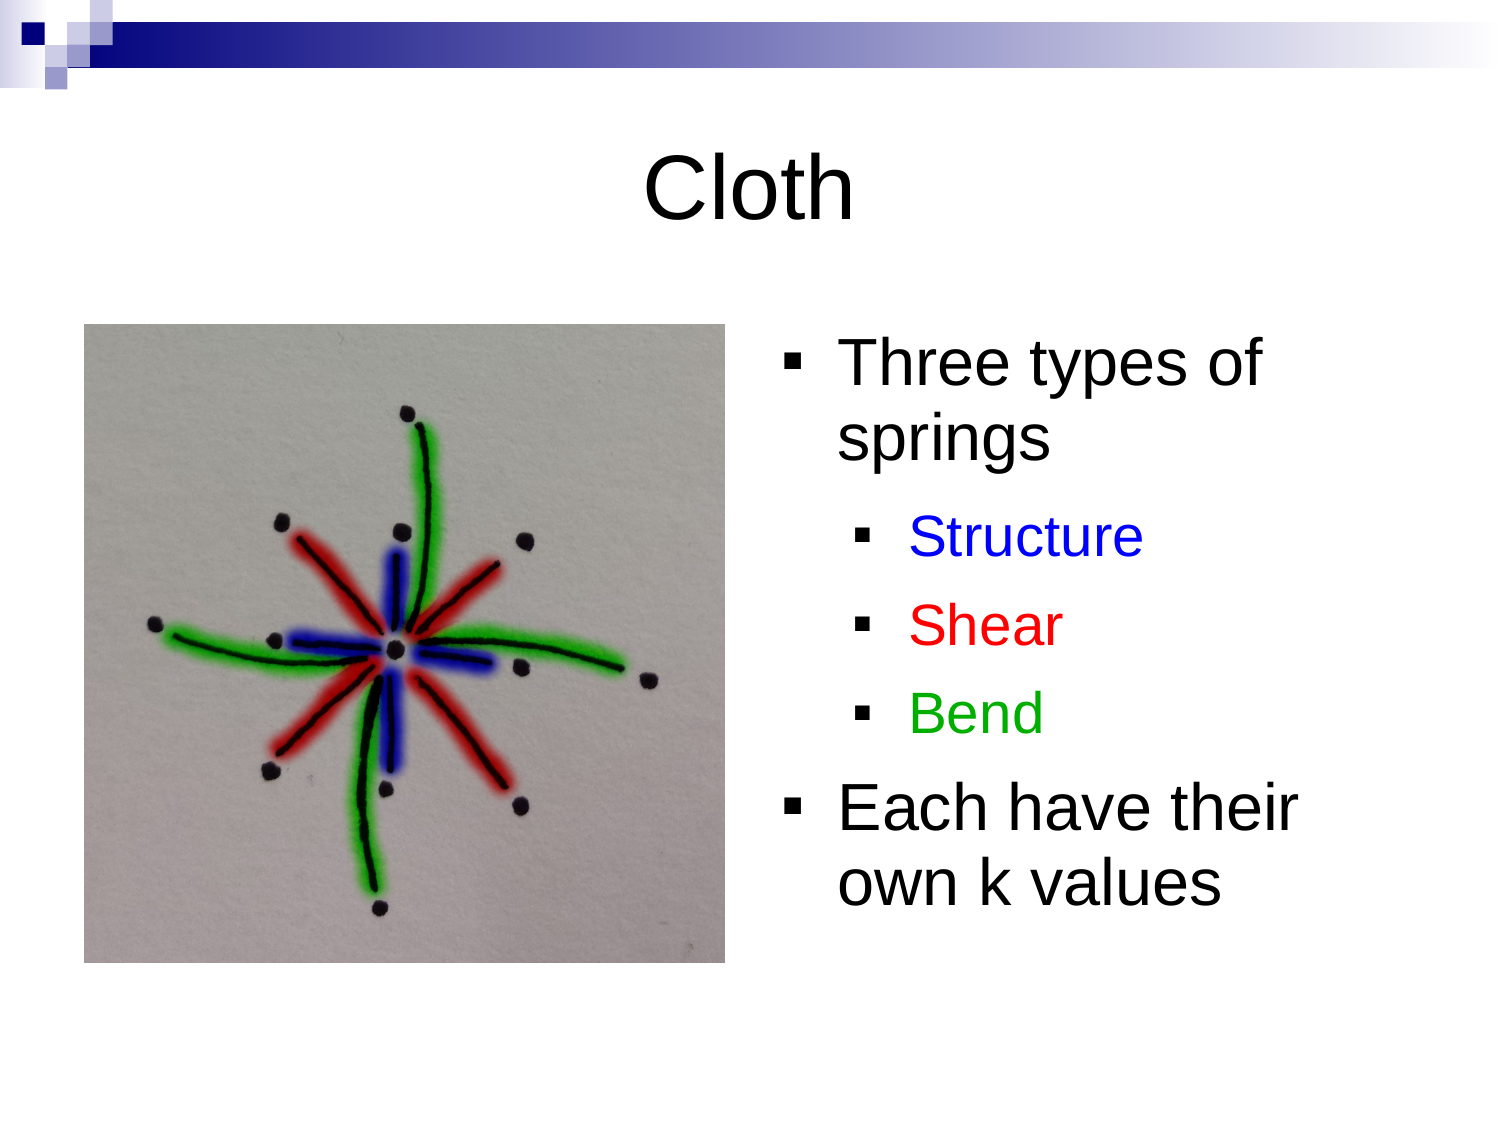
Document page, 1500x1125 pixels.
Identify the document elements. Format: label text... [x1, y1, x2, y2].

picture [84, 324, 725, 963]
title Cloth [75, 75, 1425, 300]
list Three types of springs Structure Shear Bend Each have their own k values [766, 324, 1426, 963]
